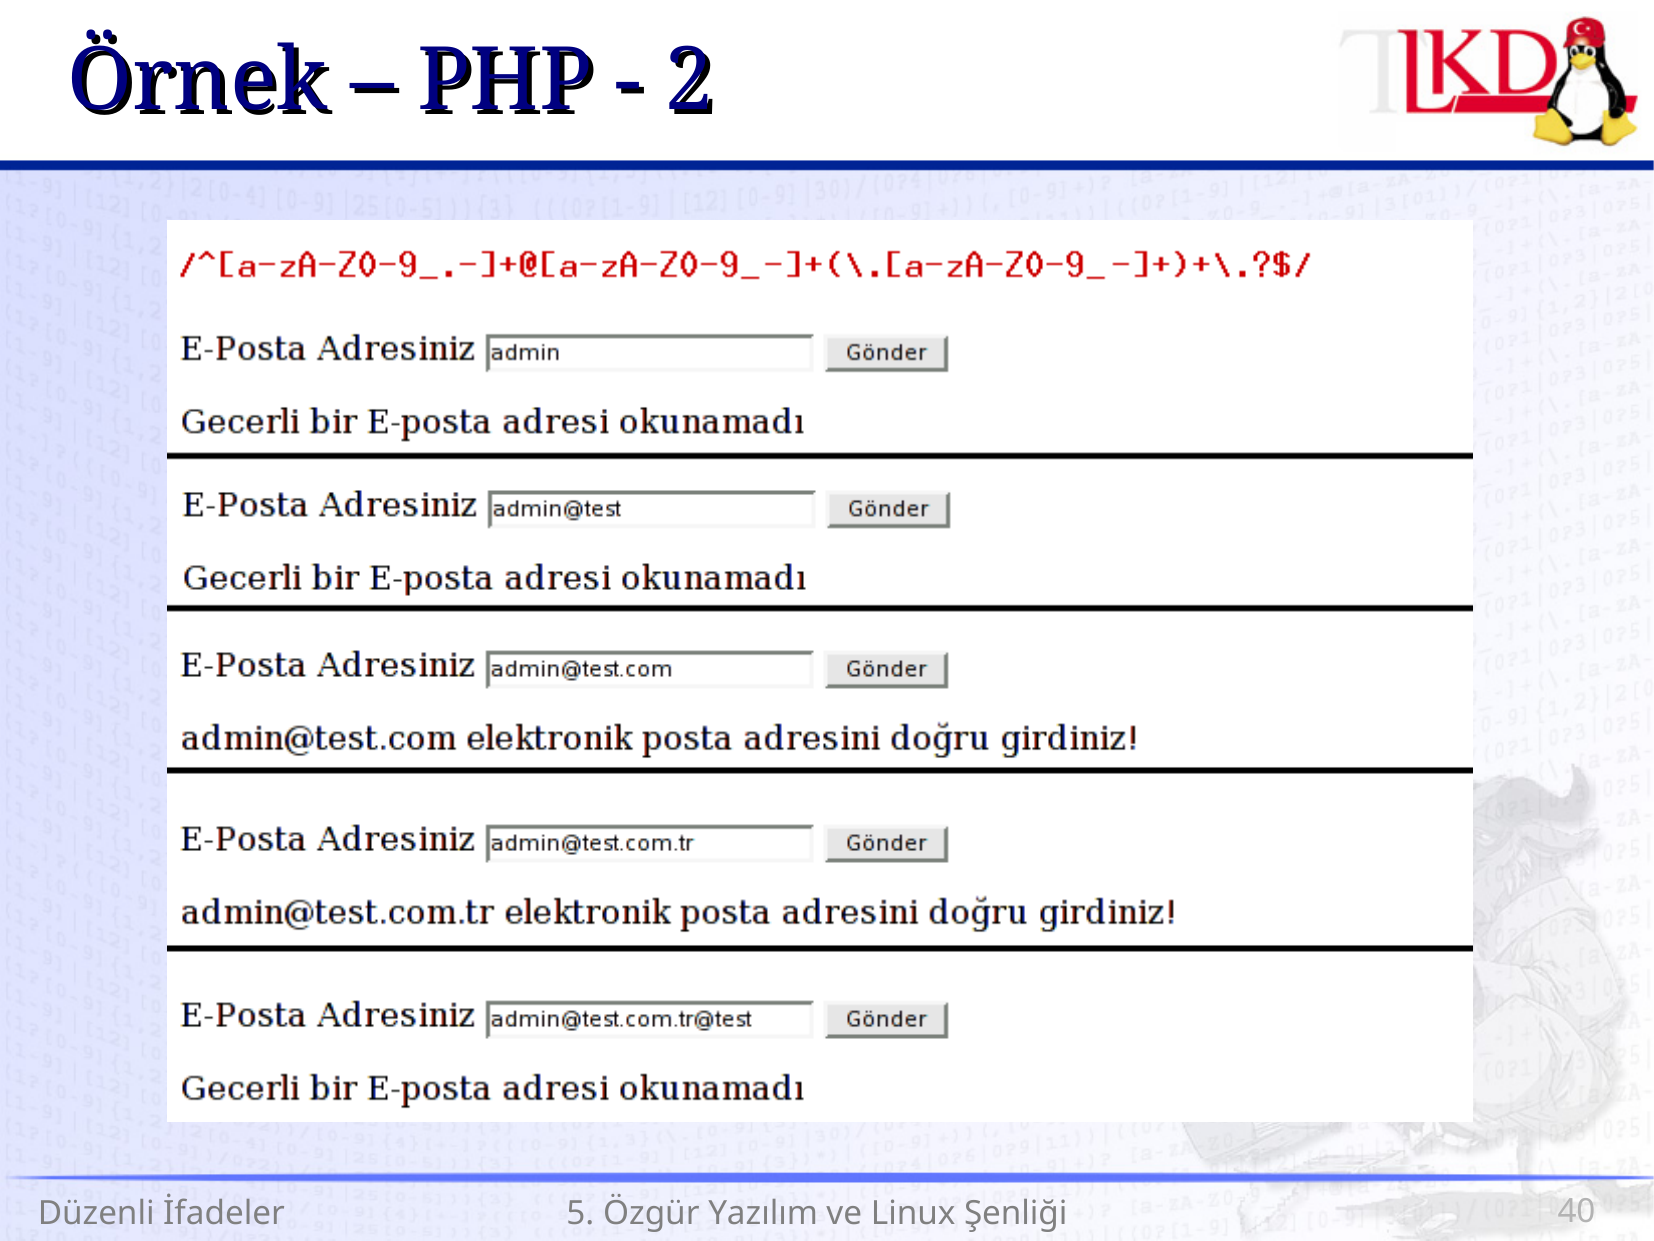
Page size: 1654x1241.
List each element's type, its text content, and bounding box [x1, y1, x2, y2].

title Örnek – PHP - 2 [67, 13, 1399, 138]
picture [0, 0, 1654, 1241]
